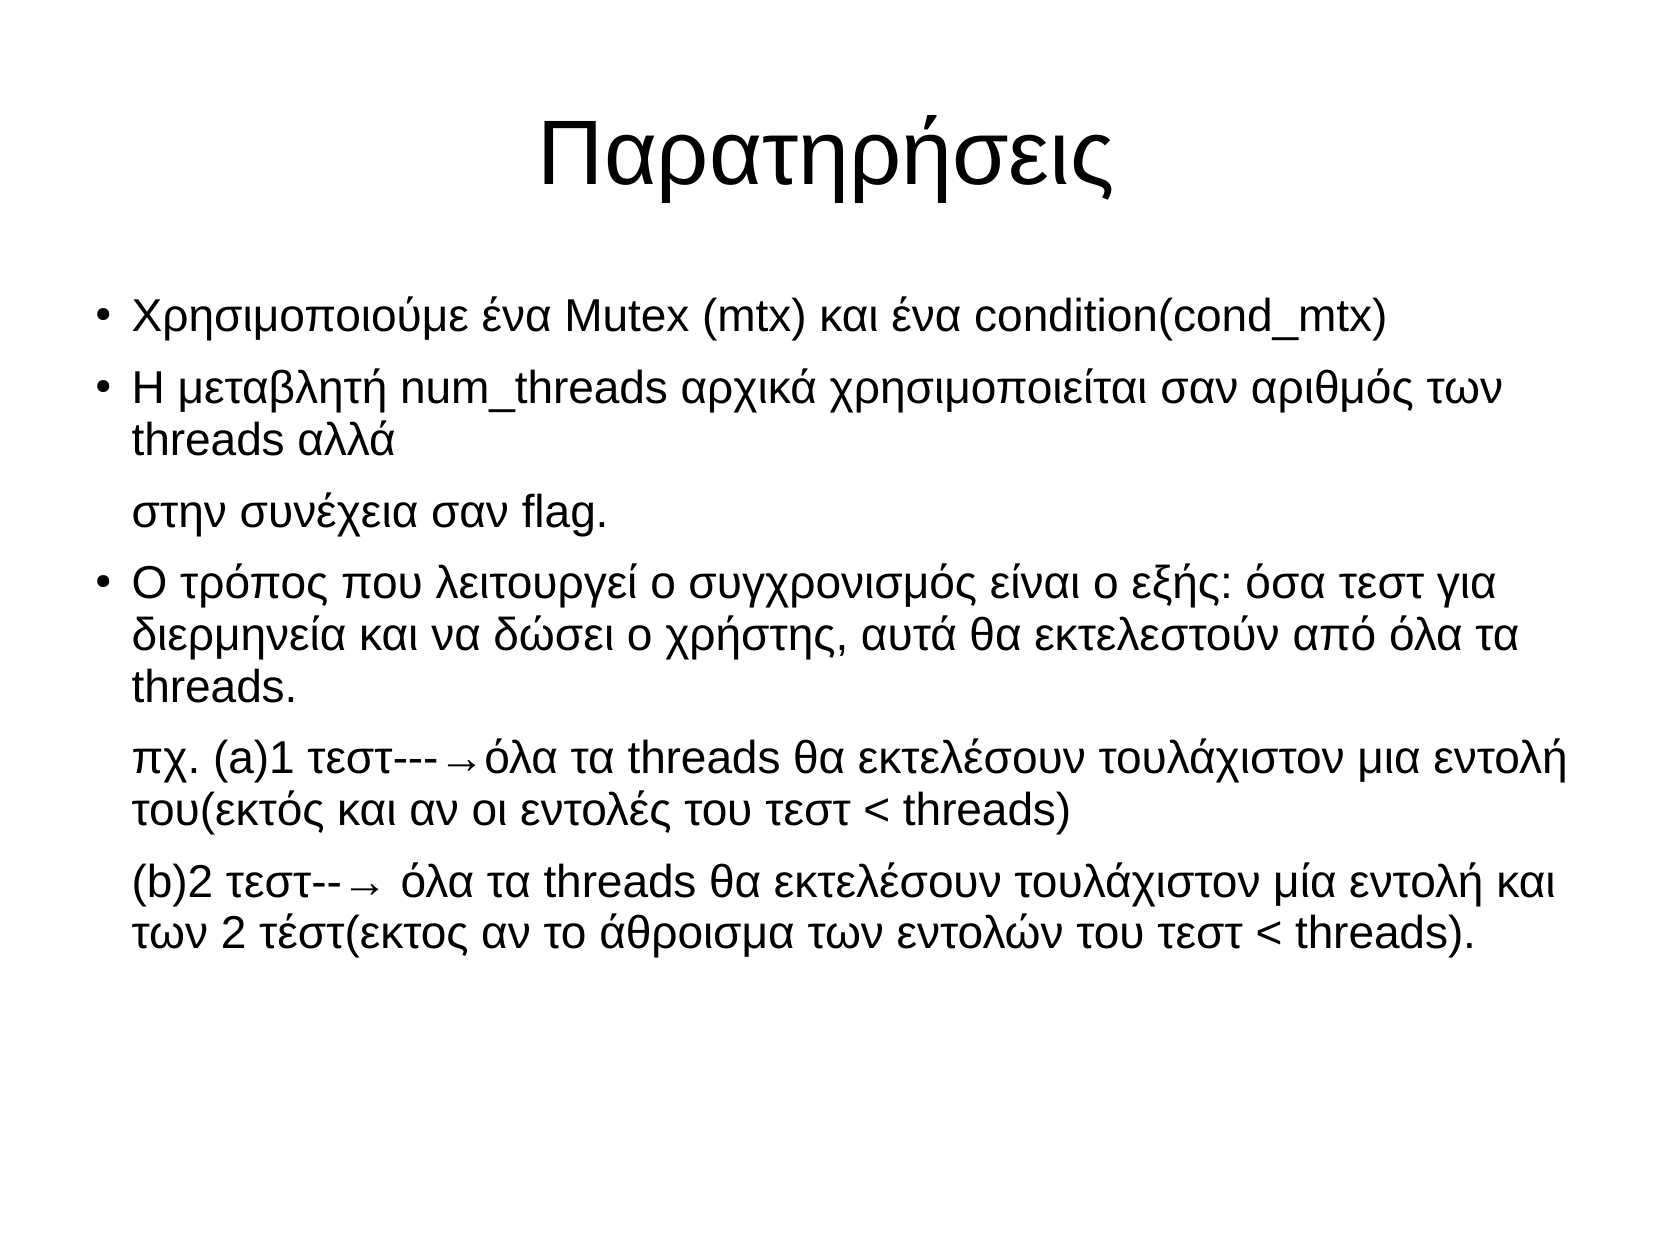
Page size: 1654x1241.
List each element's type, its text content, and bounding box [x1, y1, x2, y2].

list Χρησιμοποιούμε ένα Mutex (mtx) και ένα condition(cond_mtx) H μεταβλητή num_threads αρχικά χρησιμοποιείται σαν αριθμός των threads αλλά στην συνέχεια σαν flag. Ο τρόπος που λειτουργεί ο συγχρονισμός είναι ο εξής: όσα τεστ για διερμηνεία και να δώσει ο χρήστης, αυτά θα εκτελεστούν από όλα τα threads. πχ. (a)1 τεστ---→όλα τα threads θα εκτελέσουν τουλάχιστον μια εντολή του(εκτός και αν οι εντολές του τεστ < threads) (b)2 τεστ--→ όλα τα threads θα εκτελέσουν τουλάχιστον μία εντολή και των 2 τέστ(εκτος αν το άθροισμα των εντολών του τεστ < threads). [82, 290, 1571, 1010]
title Παρατηρήσεις [82, 49, 1571, 257]
